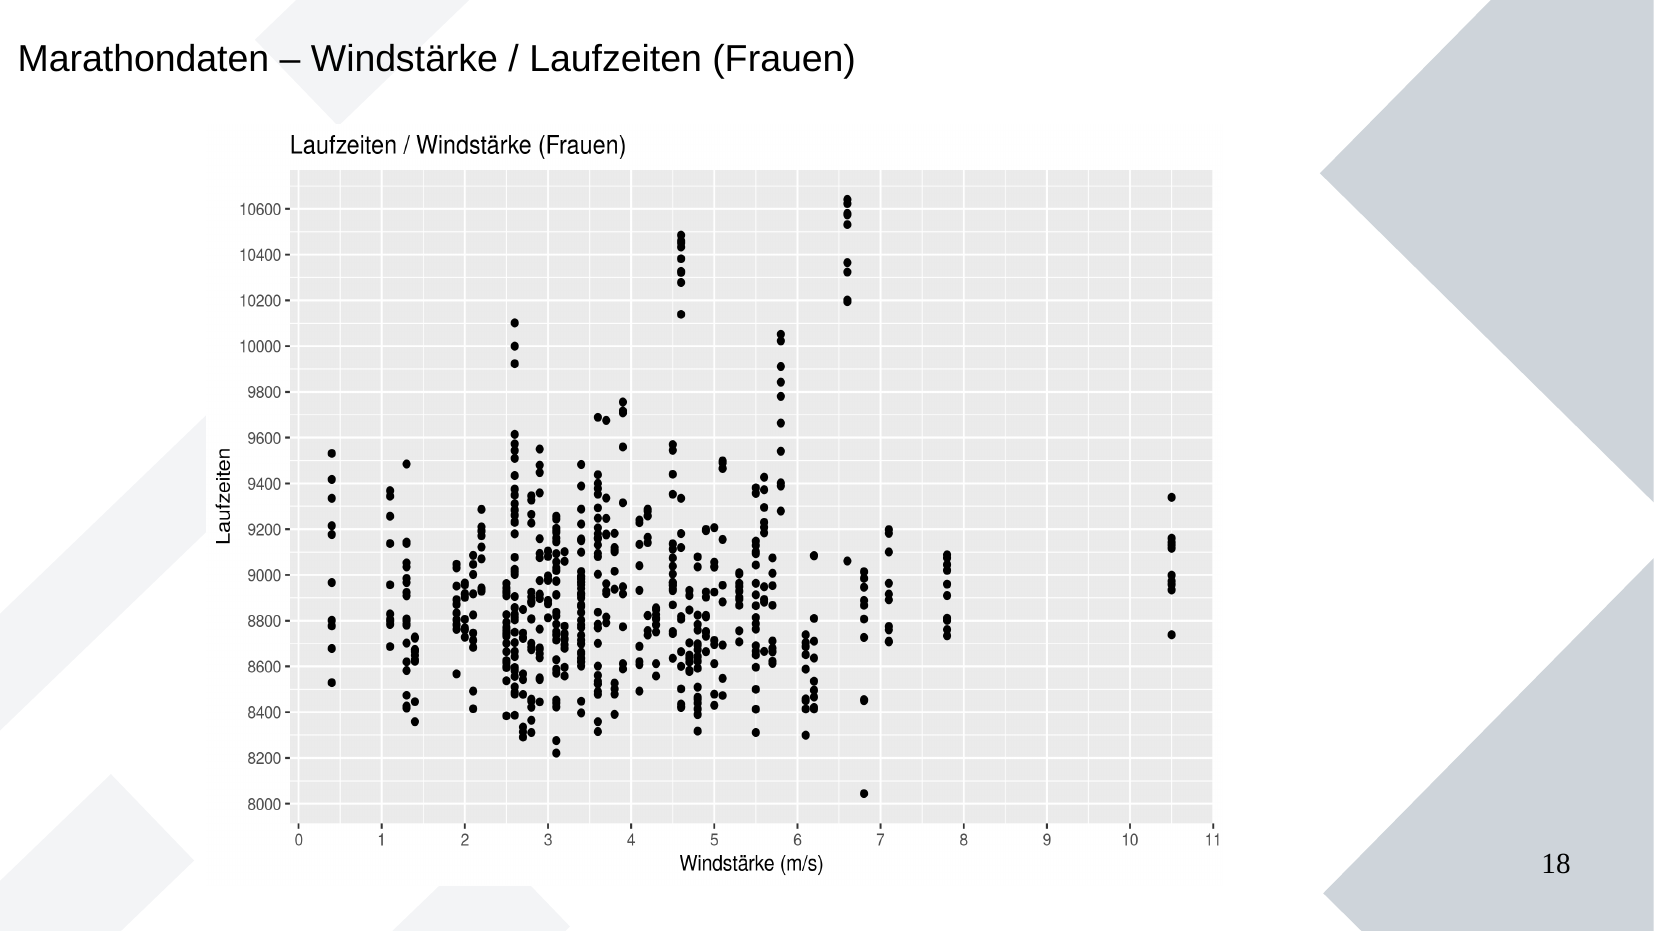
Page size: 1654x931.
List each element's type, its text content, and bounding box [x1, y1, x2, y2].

picture [206, 124, 1223, 886]
title Marathondaten – Windstärke / Laufzeiten (Frauen) [17, 27, 1506, 89]
